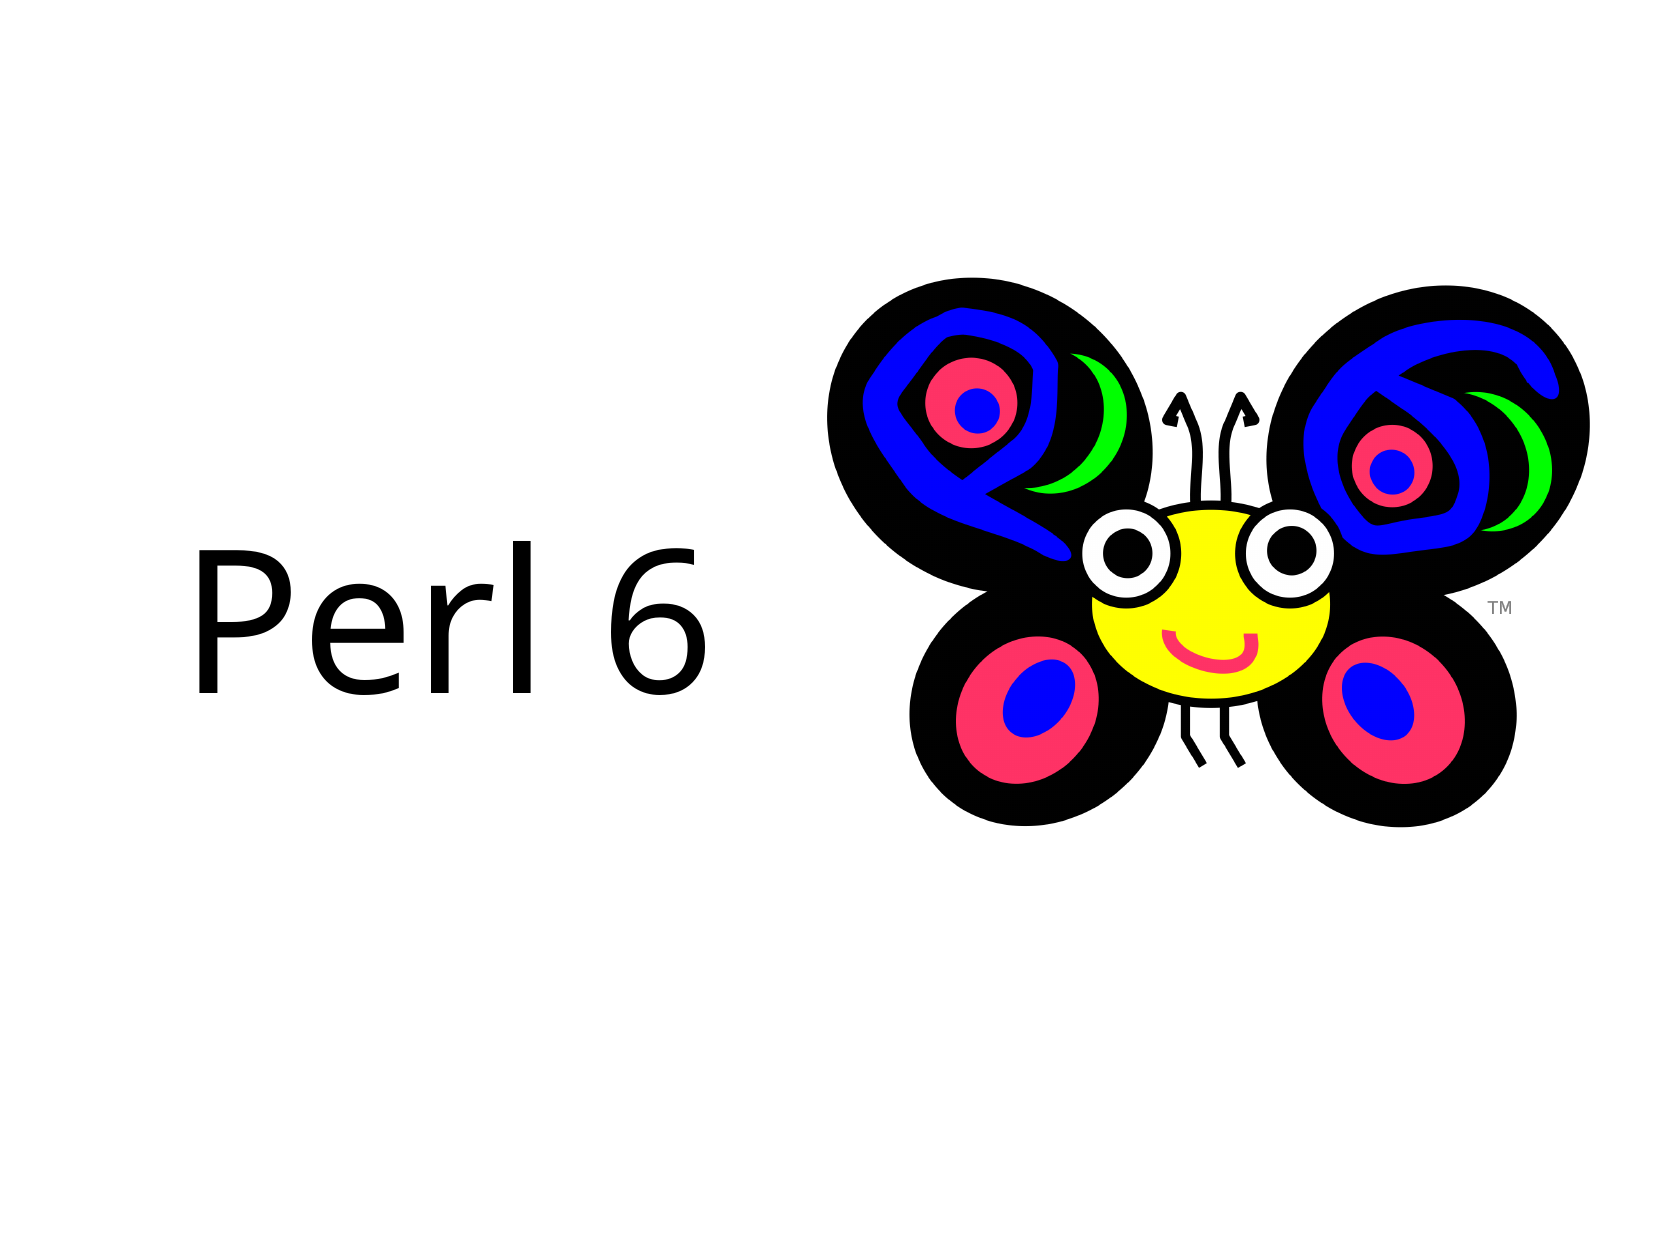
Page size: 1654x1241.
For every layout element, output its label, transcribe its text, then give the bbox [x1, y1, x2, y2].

picture [803, 256, 1613, 849]
text_box Perl 6 [165, 472, 727, 760]
